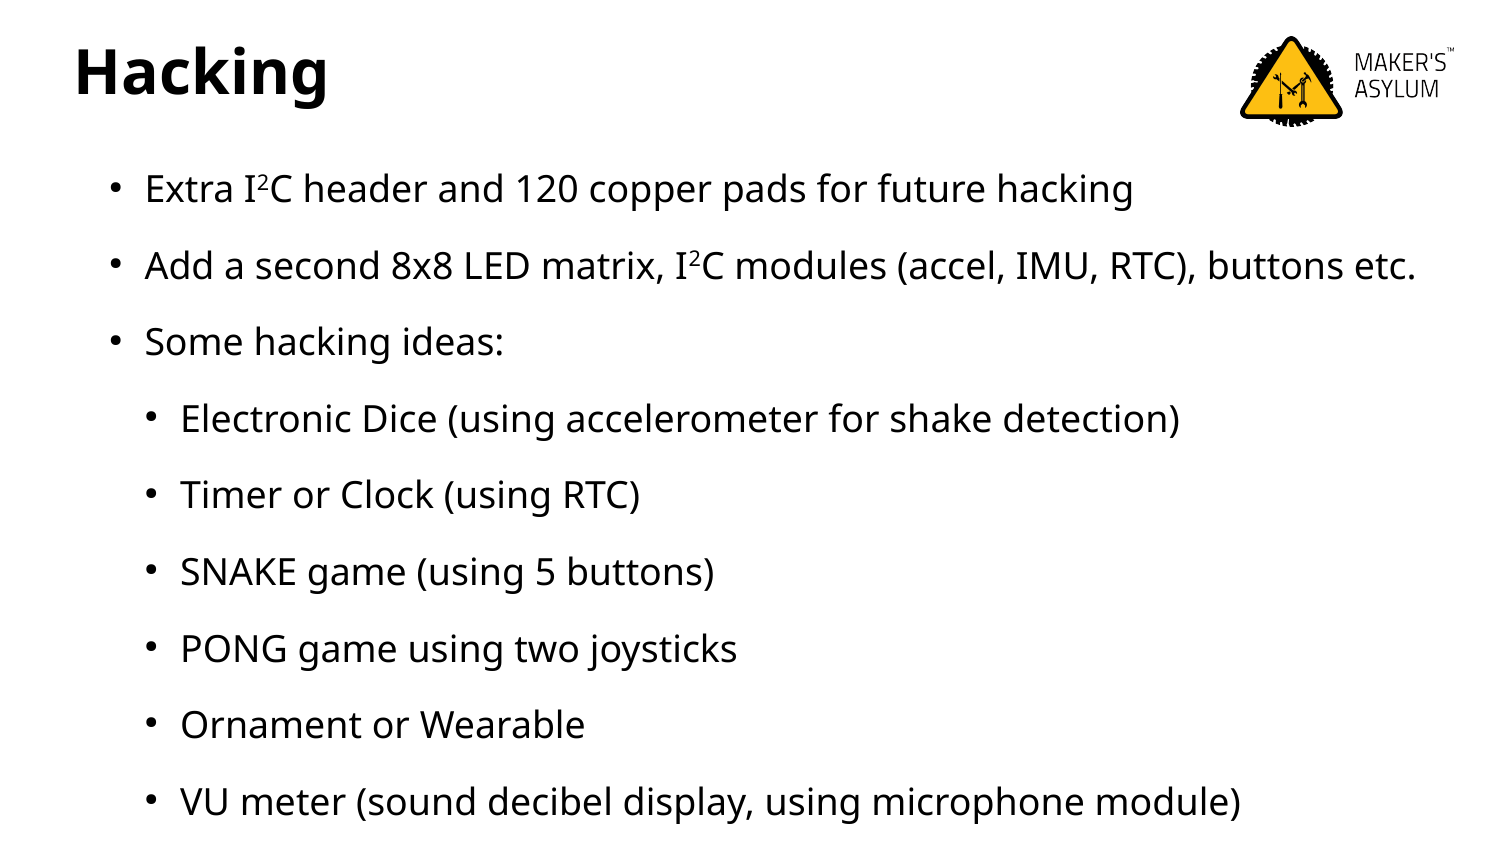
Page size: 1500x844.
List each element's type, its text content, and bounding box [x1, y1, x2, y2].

picture [1240, 36, 1454, 128]
text_box Extra I2C header and 120 copper pads for future hacking Add a second 8x8 LED matrix, I2C modules (accel, IMU, RTC), buttons etc. Some hacking ideas: Electronic Dice (using accelerometer for shake detection) Timer or Clock (using RTC) SNAKE game (using 5 buttons) PONG game using two joysticks Ornament or Wearable VU meter (sound decibel display, using microphone module) [94, 129, 1459, 753]
text_box Hacking [58, 11, 822, 127]
